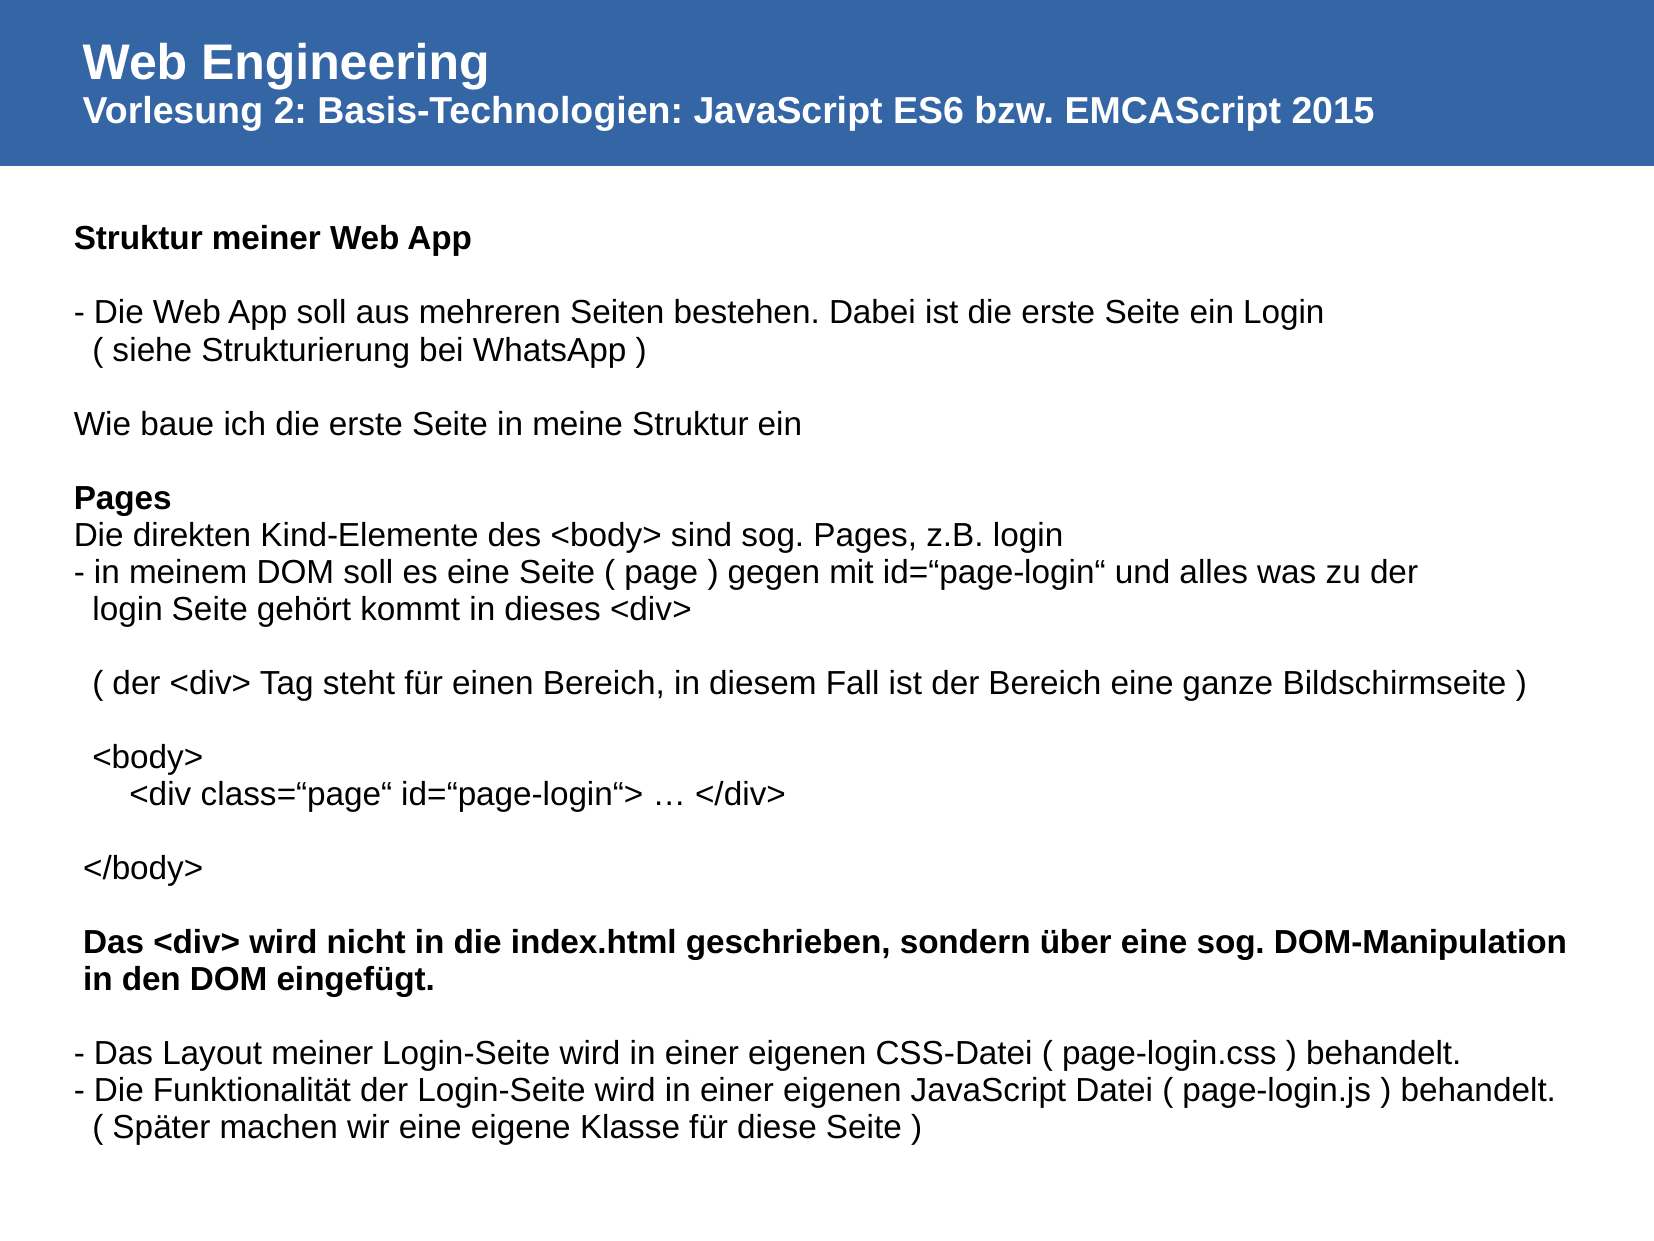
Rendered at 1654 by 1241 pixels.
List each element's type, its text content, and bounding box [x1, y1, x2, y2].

text_box Struktur meiner Web App - Die Web App soll aus mehreren Seiten bestehen. Dabei ist die erste Seite ein Login ( siehe Strukturierung bei WhatsApp ) Wie baue ich die erste Seite in meine Struktur ein Pages Die direkten Kind-Elemente des <body> sind sog. Pages, z.B. login - in meinem DOM soll es eine Seite ( page ) gegen mit id=“page-login“ und alles was zu der login Seite gehört kommt in dieses <div> ( der <div> Tag steht für einen Bereich, in diesem Fall ist der Bereich eine ganze Bildschirmseite ) <body> <div class=“page“ id=“page-login“> … </div> </body> Das <div> wird nicht in die index.html geschrieben, sondern über eine sog. DOM-Manipulation in den DOM eingefügt. - Das Layout meiner Login-Seite wird in einer eigenen CSS-Datei ( page-login.css ) behandelt. - Die Funktionalität der Login-Seite wird in einer eigenen JavaScript Datei ( page-login.js ) behandelt. ( Später machen wir eine eigene Klasse für diese Seite ) [59, 212, 1584, 1219]
title Web Engineering Vorlesung 2: Basis-Technologien: JavaScript ES6 bzw. EMCAScript 2015 [82, 0, 1571, 166]
